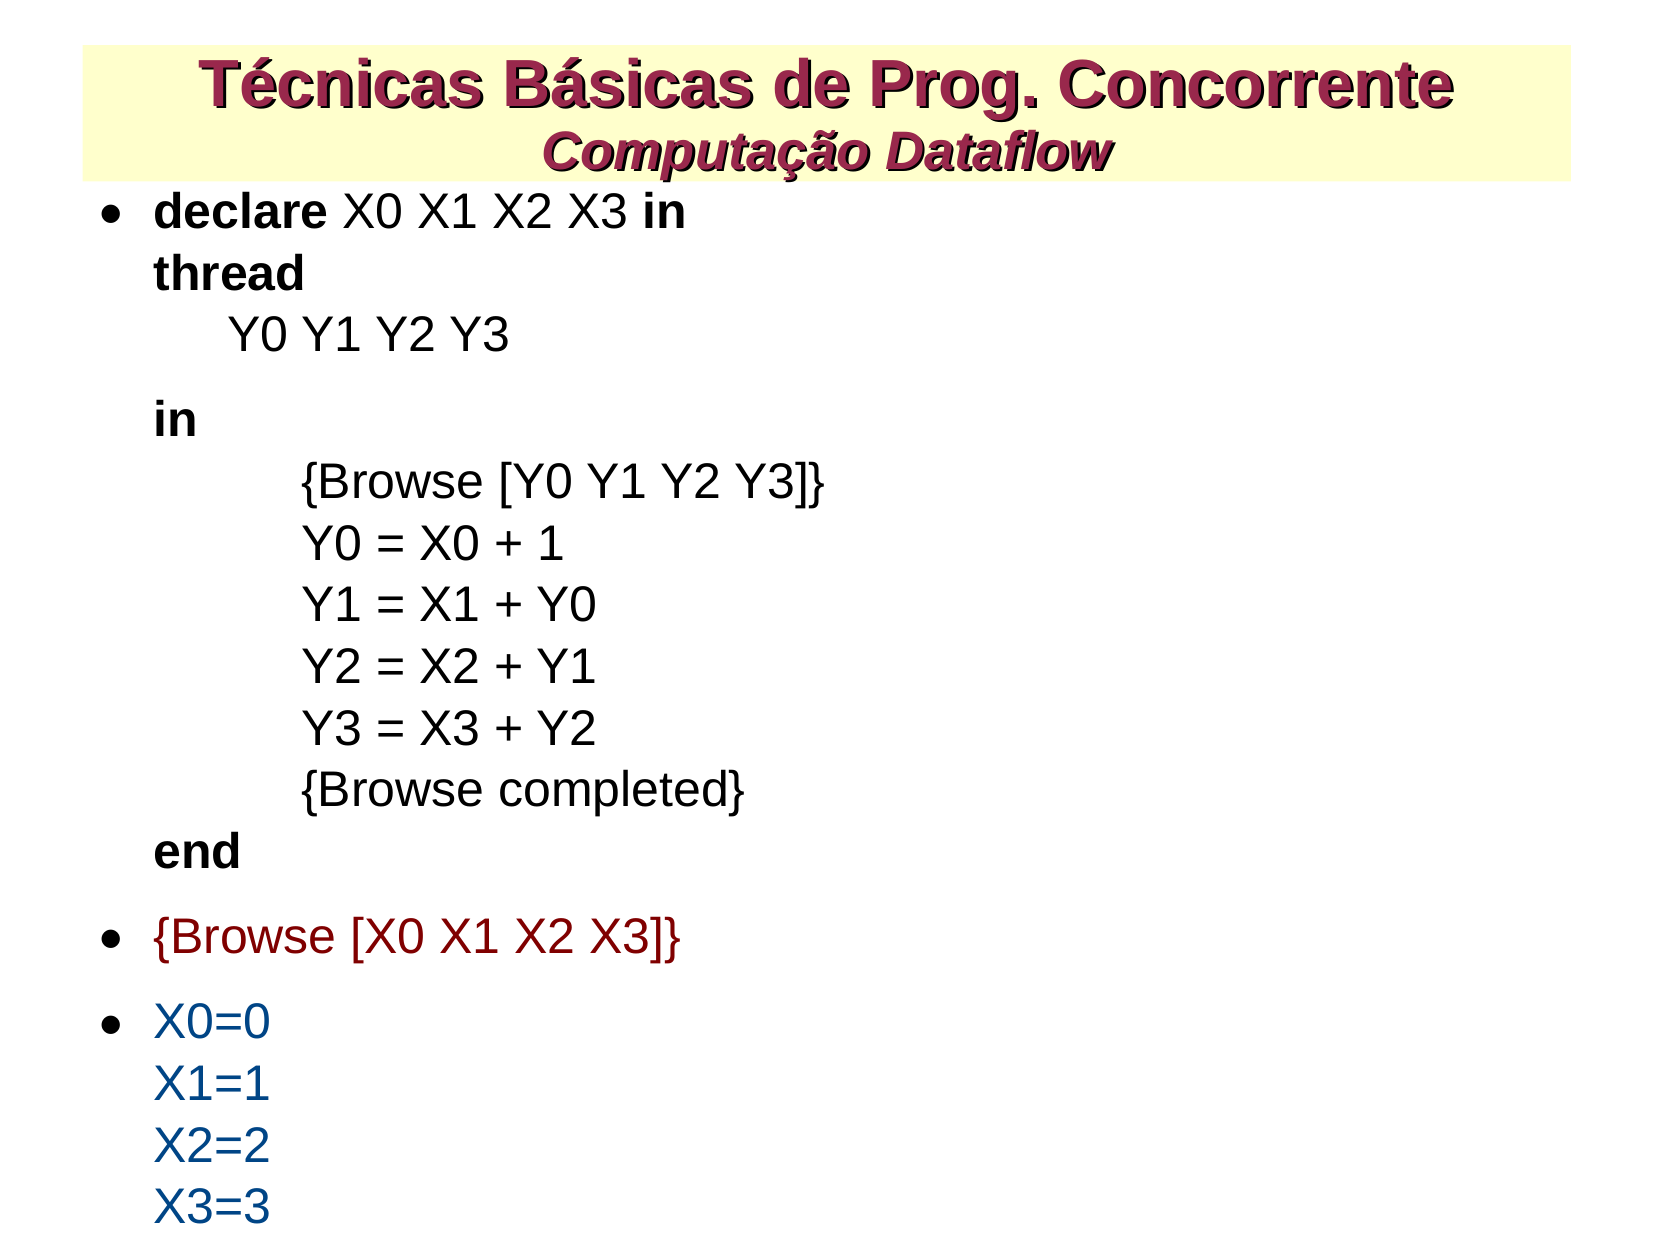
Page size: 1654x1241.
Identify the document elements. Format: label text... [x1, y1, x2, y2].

list declare X0 X1 X2 X3 in thread Y0 Y1 Y2 Y3 in {Browse [Y0 Y1 Y2 Y3]} Y0 = X0 + 1 Y1 = X1 + Y0 Y2 = X2 + Y1 Y3 = X3 + Y2 {Browse completed} end {Browse [X0 X1 X2 X3]} X0=0 X1=1 X2=2 X3=3 [82, 183, 1571, 1241]
title Técnicas Básicas de Prog. Concorrente Computação Dataflow [82, 45, 1571, 182]
